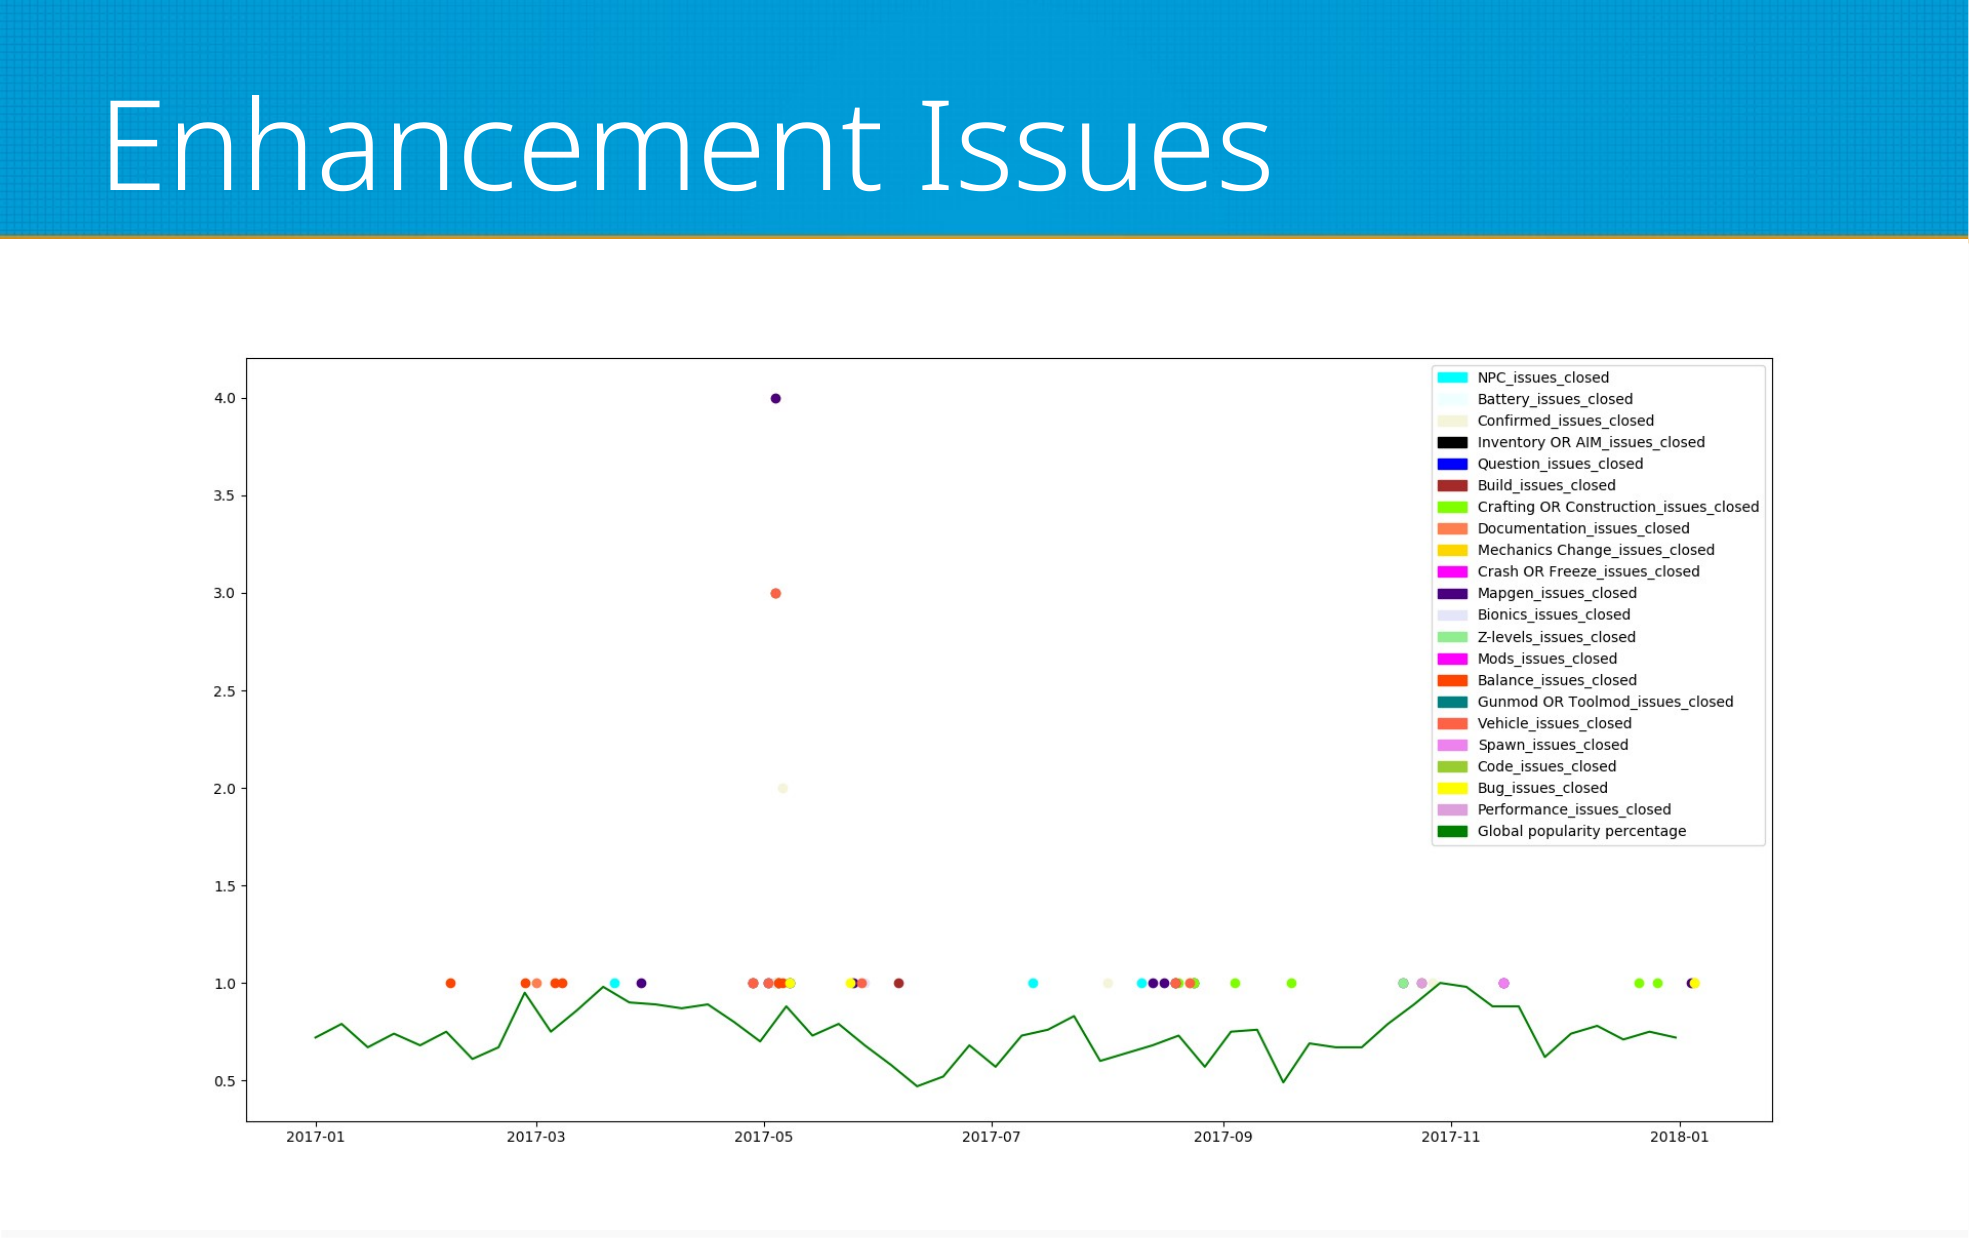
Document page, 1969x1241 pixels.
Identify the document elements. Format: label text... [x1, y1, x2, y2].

title Enhancement Issues [98, 19, 1870, 227]
picture [0, 233, 1969, 1241]
